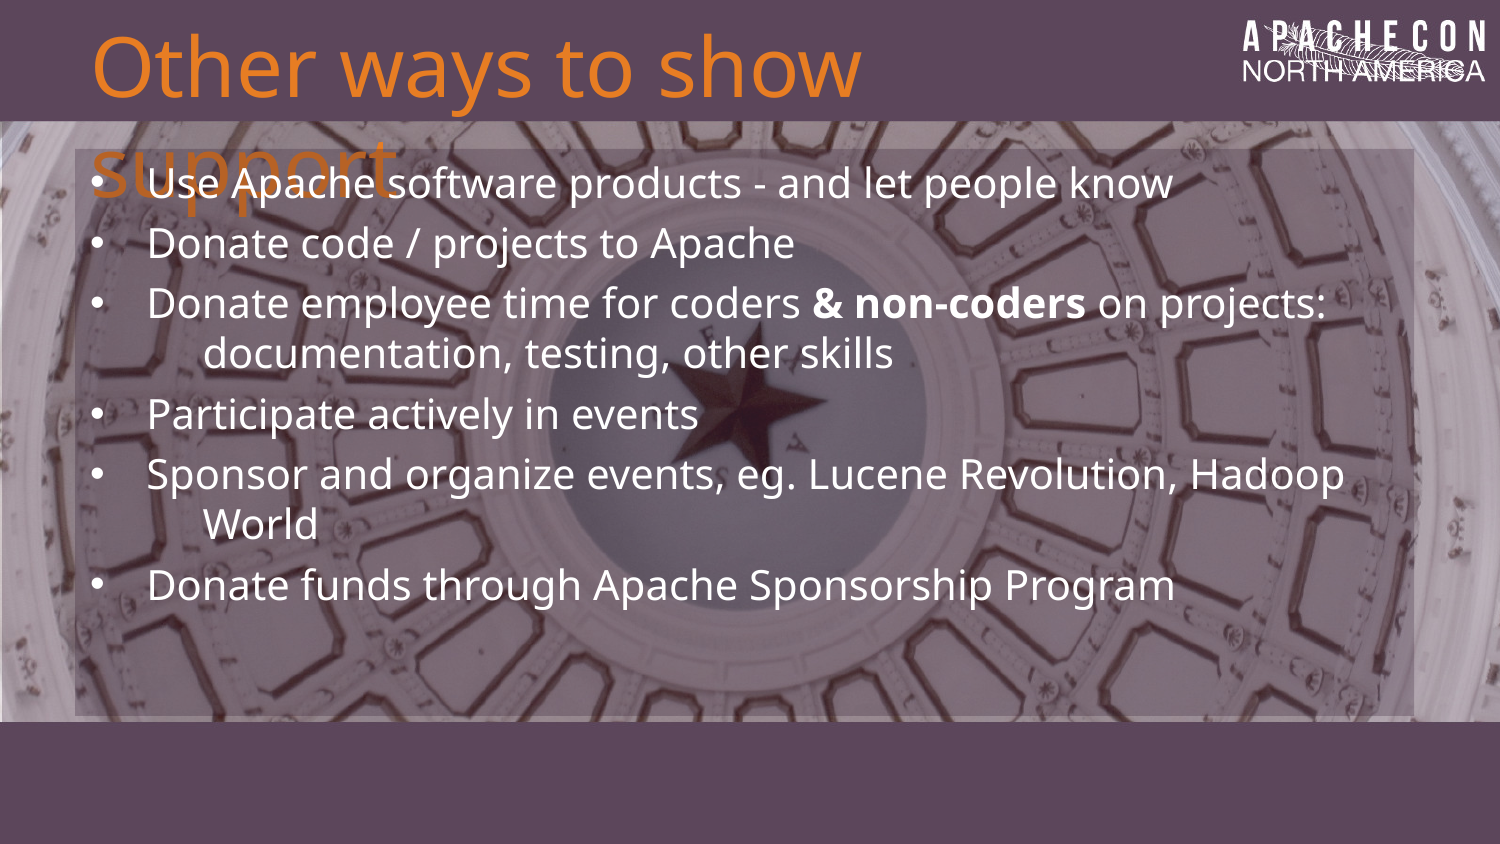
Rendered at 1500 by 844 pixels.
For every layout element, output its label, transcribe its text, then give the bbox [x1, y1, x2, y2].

text_box Use Apache software products - and let people know Donate code / projects to Apache Donate employee time for coders & non-coders on projects: documentation, testing, other skills Participate actively in events Sponsor and organize events, eg. Lucene Revolution, Hadoop World Donate funds through Apache Sponsorship Program [75, 148, 1415, 716]
text_box Other ways to show support [75, 6, 1182, 107]
picture [0, 0, 1500, 844]
